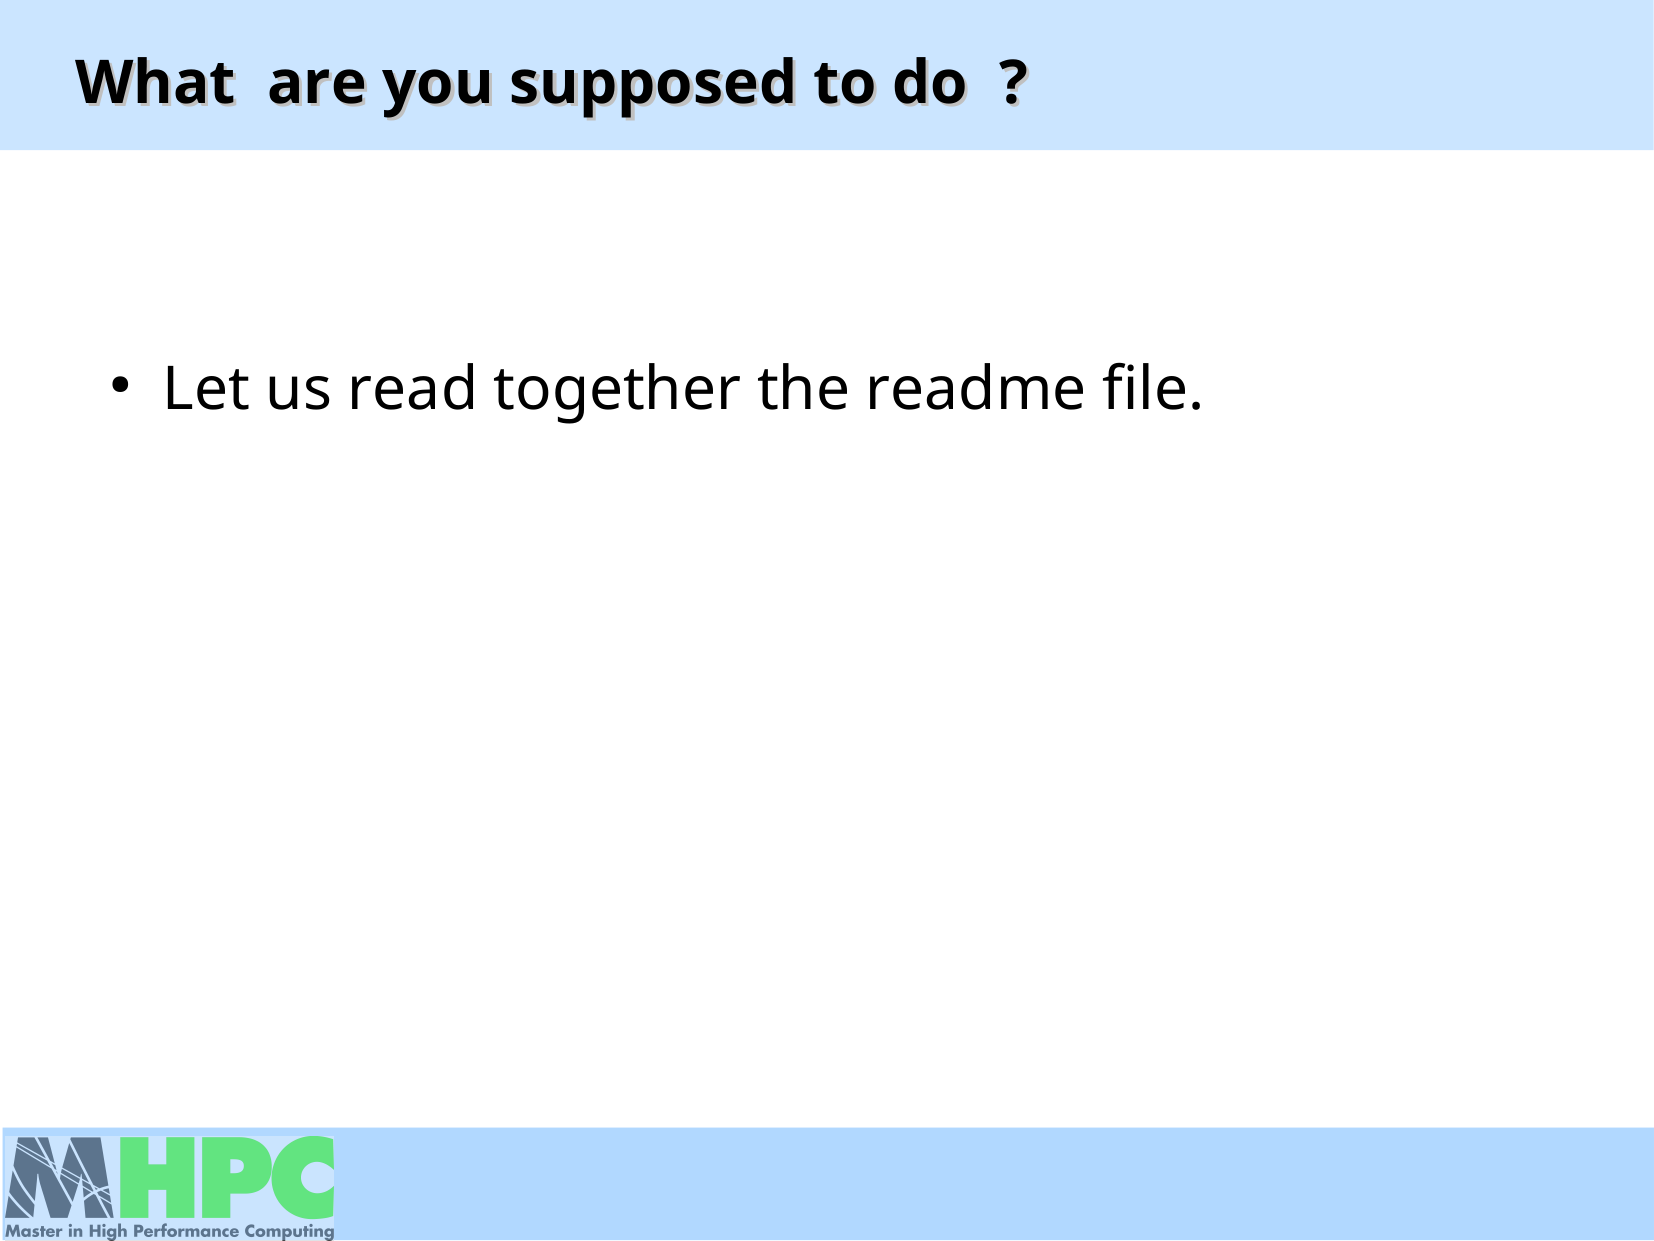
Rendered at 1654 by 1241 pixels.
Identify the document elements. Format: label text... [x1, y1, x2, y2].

list Let us read together the readme file. [62, 232, 1576, 976]
title What are you supposed to do ? [75, 0, 1421, 184]
